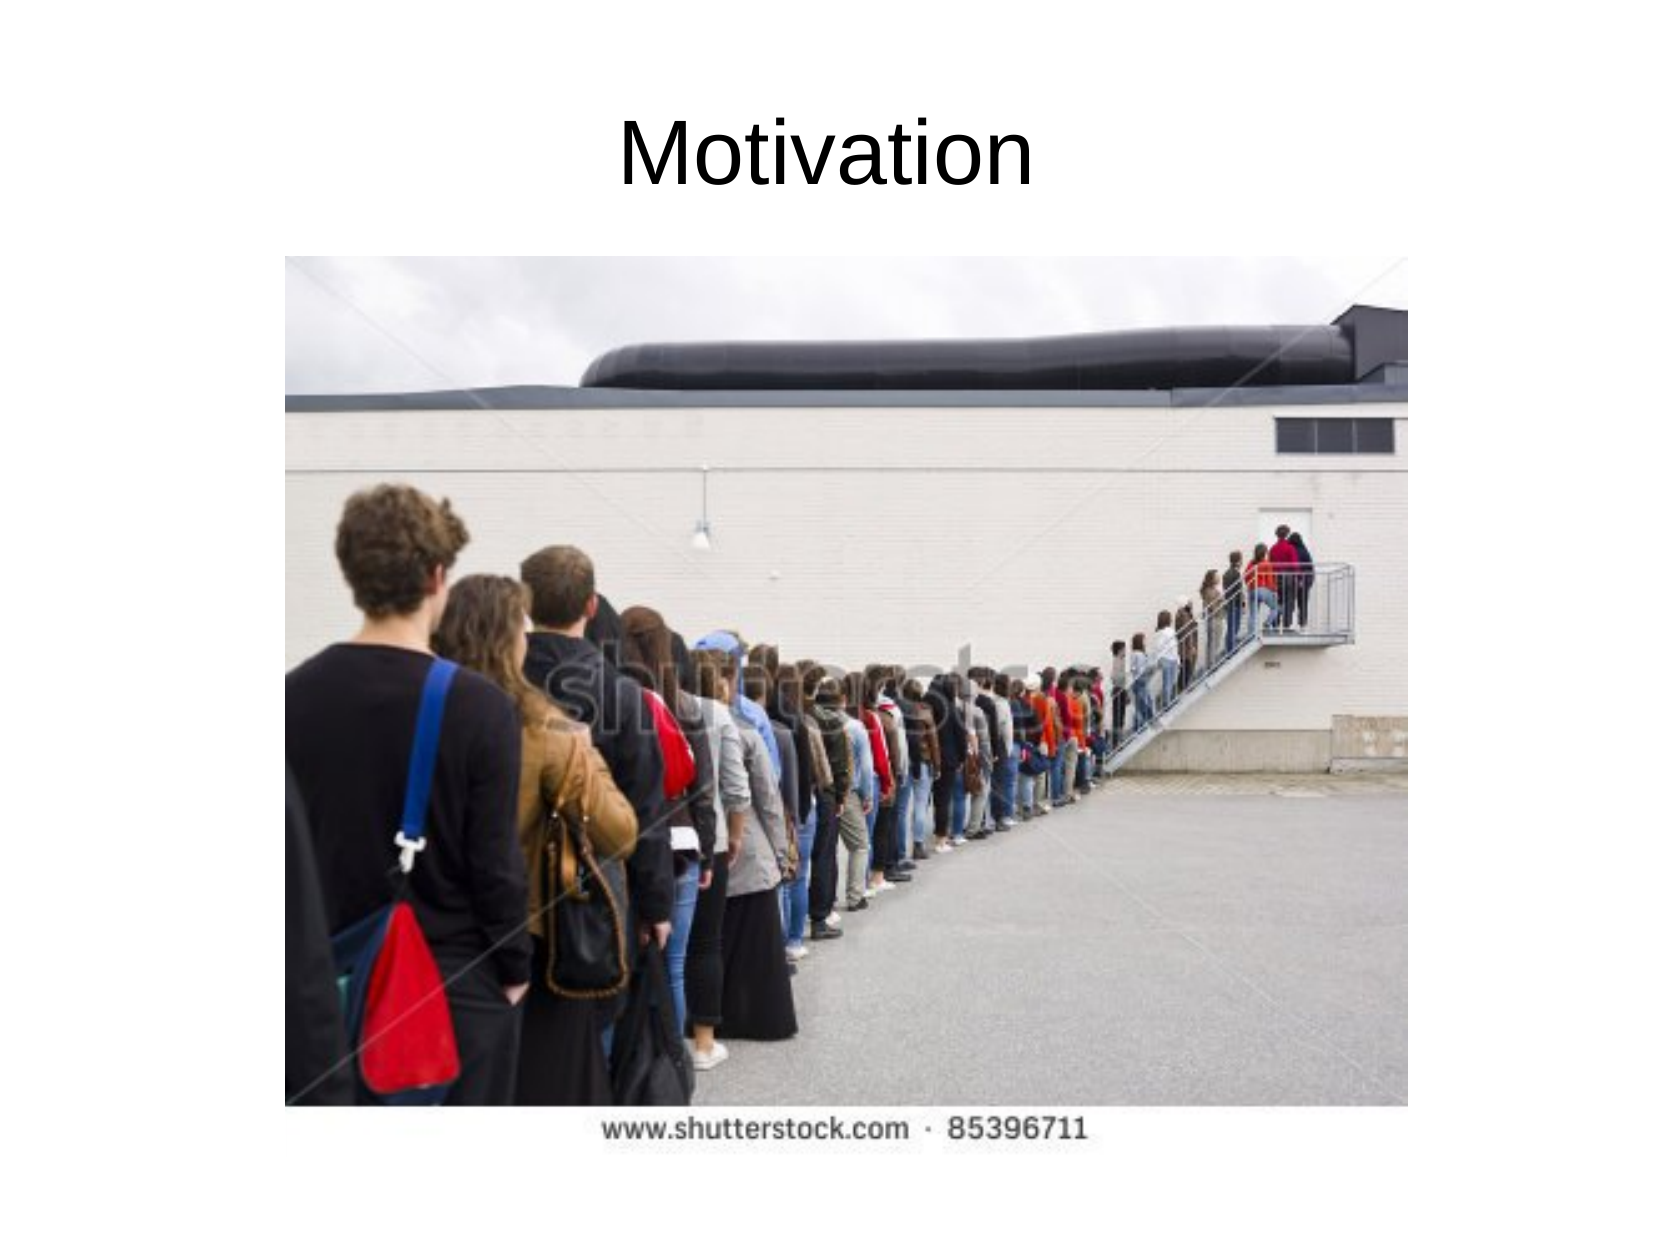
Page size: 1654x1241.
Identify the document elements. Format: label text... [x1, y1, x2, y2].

picture [285, 256, 1408, 1157]
title Motivation [82, 49, 1571, 257]
